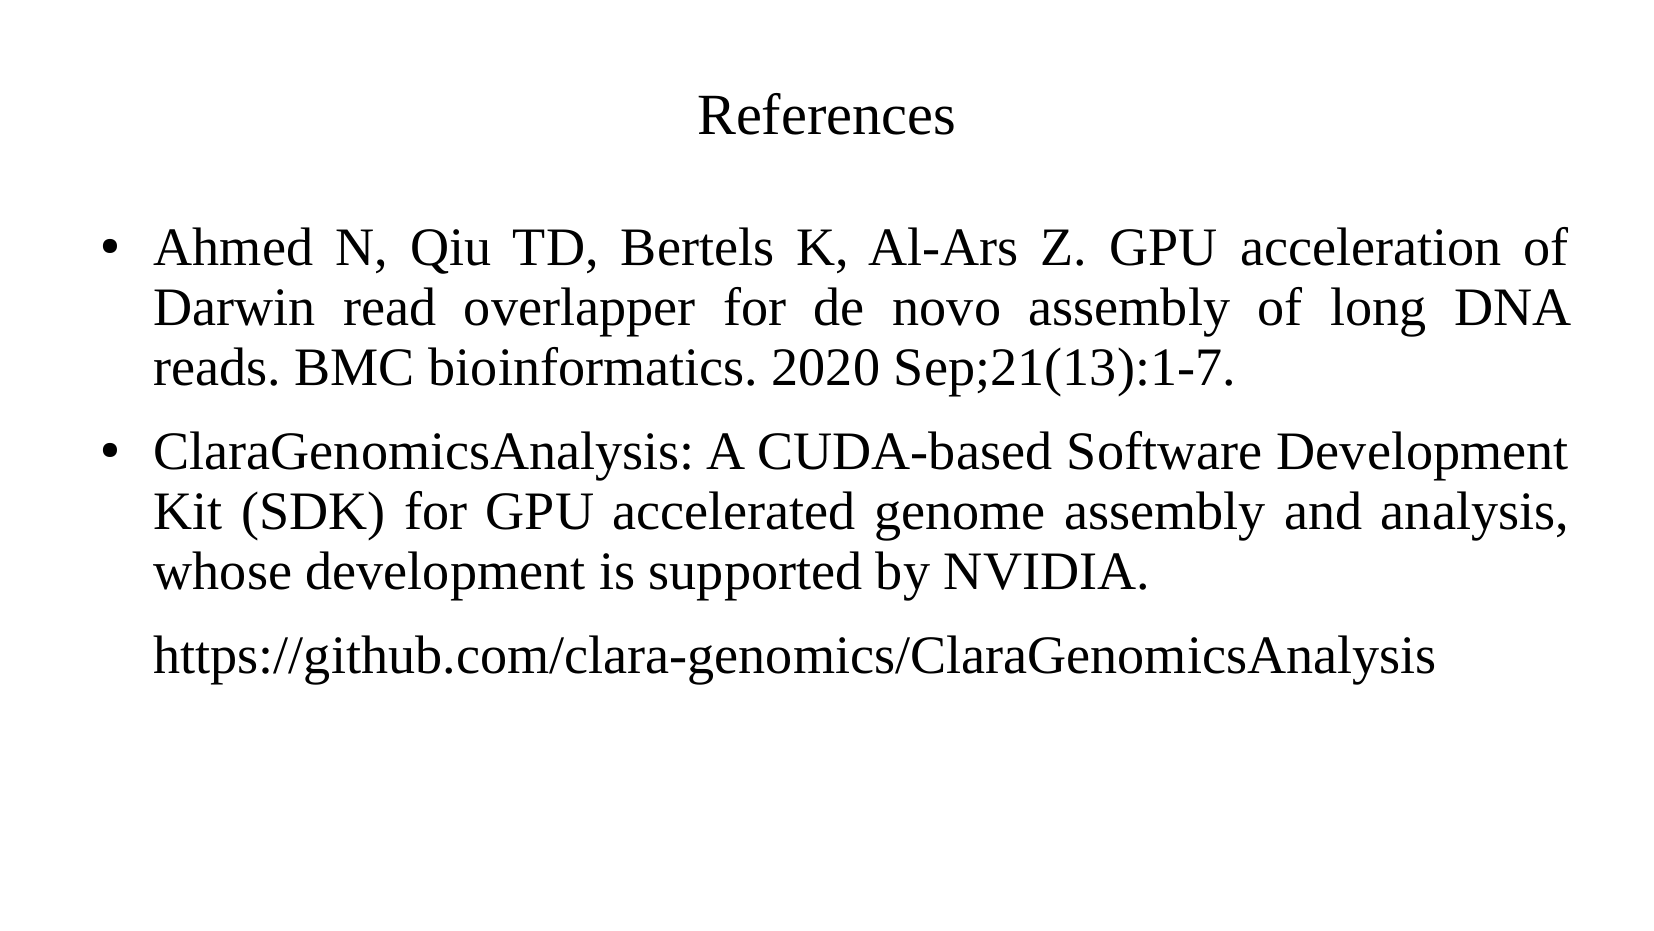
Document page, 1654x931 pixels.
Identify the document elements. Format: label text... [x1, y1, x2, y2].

list Ahmed N, Qiu TD, Bertels K, Al-Ars Z. GPU acceleration of Darwin read overlapper for de novo assembly of long DNA reads. BMC bioinformatics. 2020 Sep;21(13):1-7. ClaraGenomicsAnalysis: A CUDA-based Software Development Kit (SDK) for GPU accelerated genome assembly and analysis, whose development is supported by NVIDIA. https://github.com/clara-genomics/ClaraGenomicsAnalysis [82, 217, 1571, 758]
title References [82, 37, 1571, 193]
